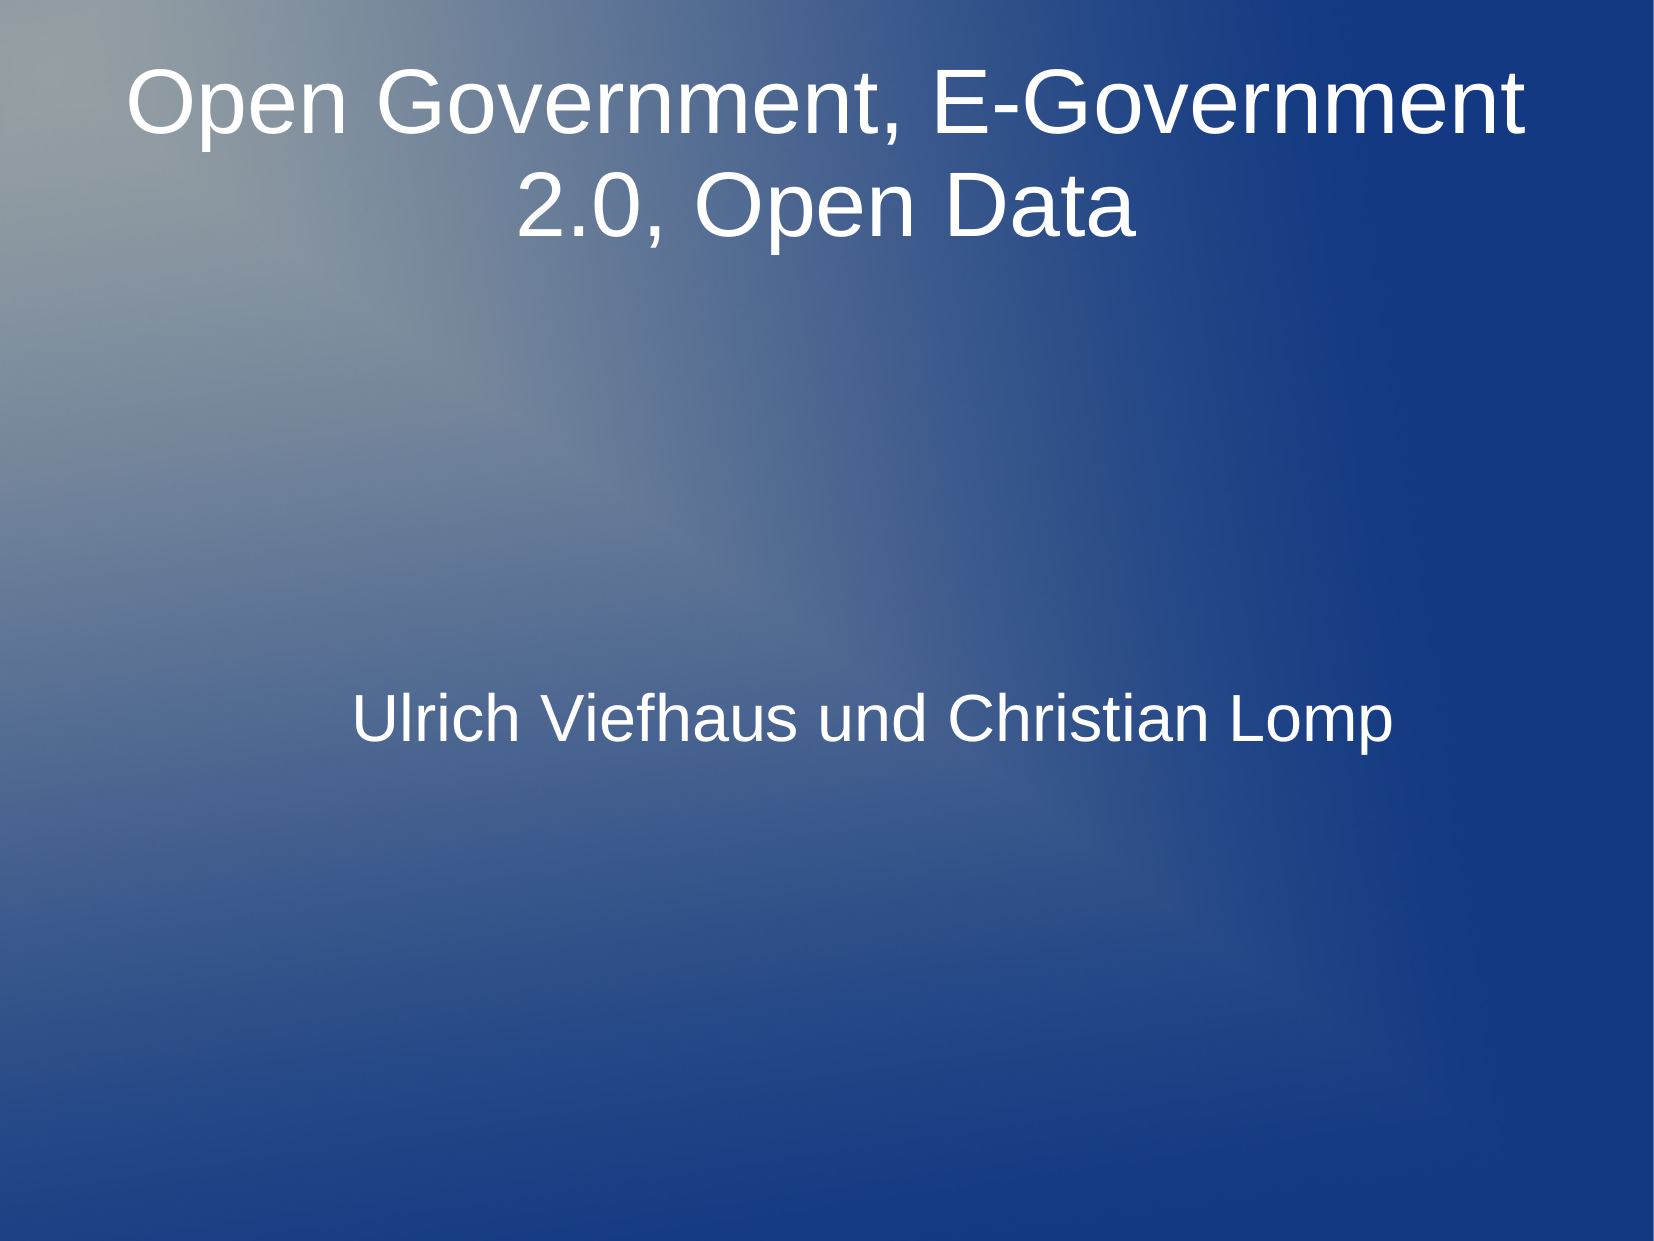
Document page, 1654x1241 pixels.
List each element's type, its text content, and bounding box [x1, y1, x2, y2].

picture [0, 0, 1654, 1241]
subtitle Ulrich Viefhaus und Christian Lomp [178, 364, 1570, 1147]
title Open Government, E-Government 2.0, Open Data [82, 49, 1571, 257]
